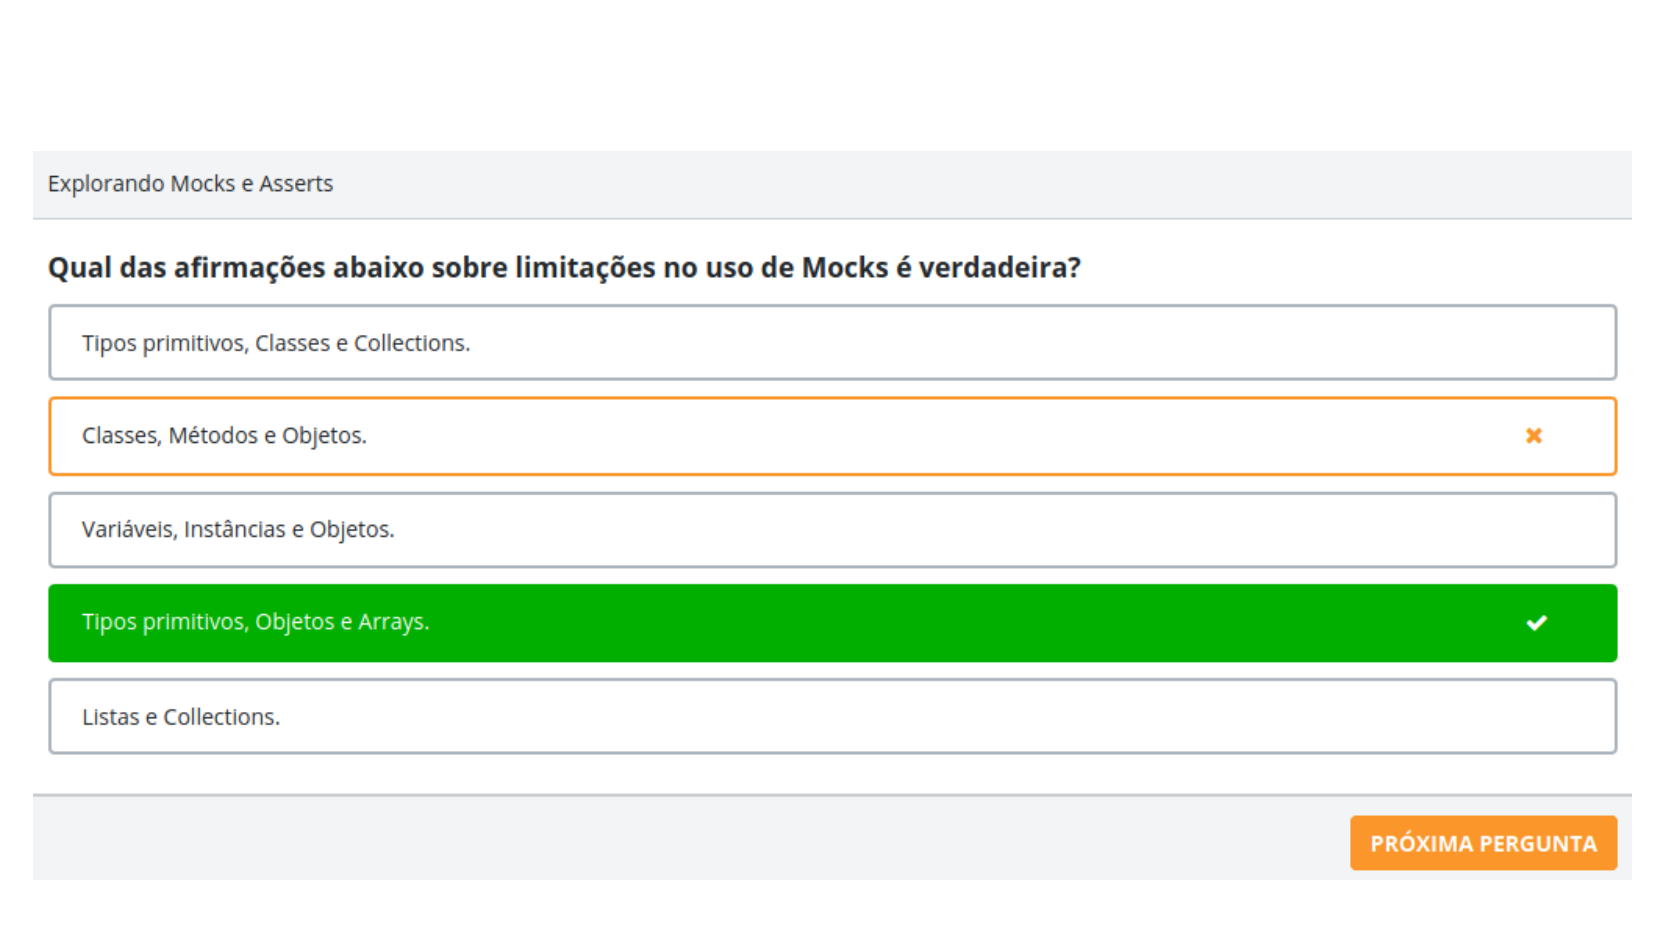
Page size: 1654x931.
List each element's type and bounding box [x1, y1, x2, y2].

picture [33, 151, 1632, 880]
